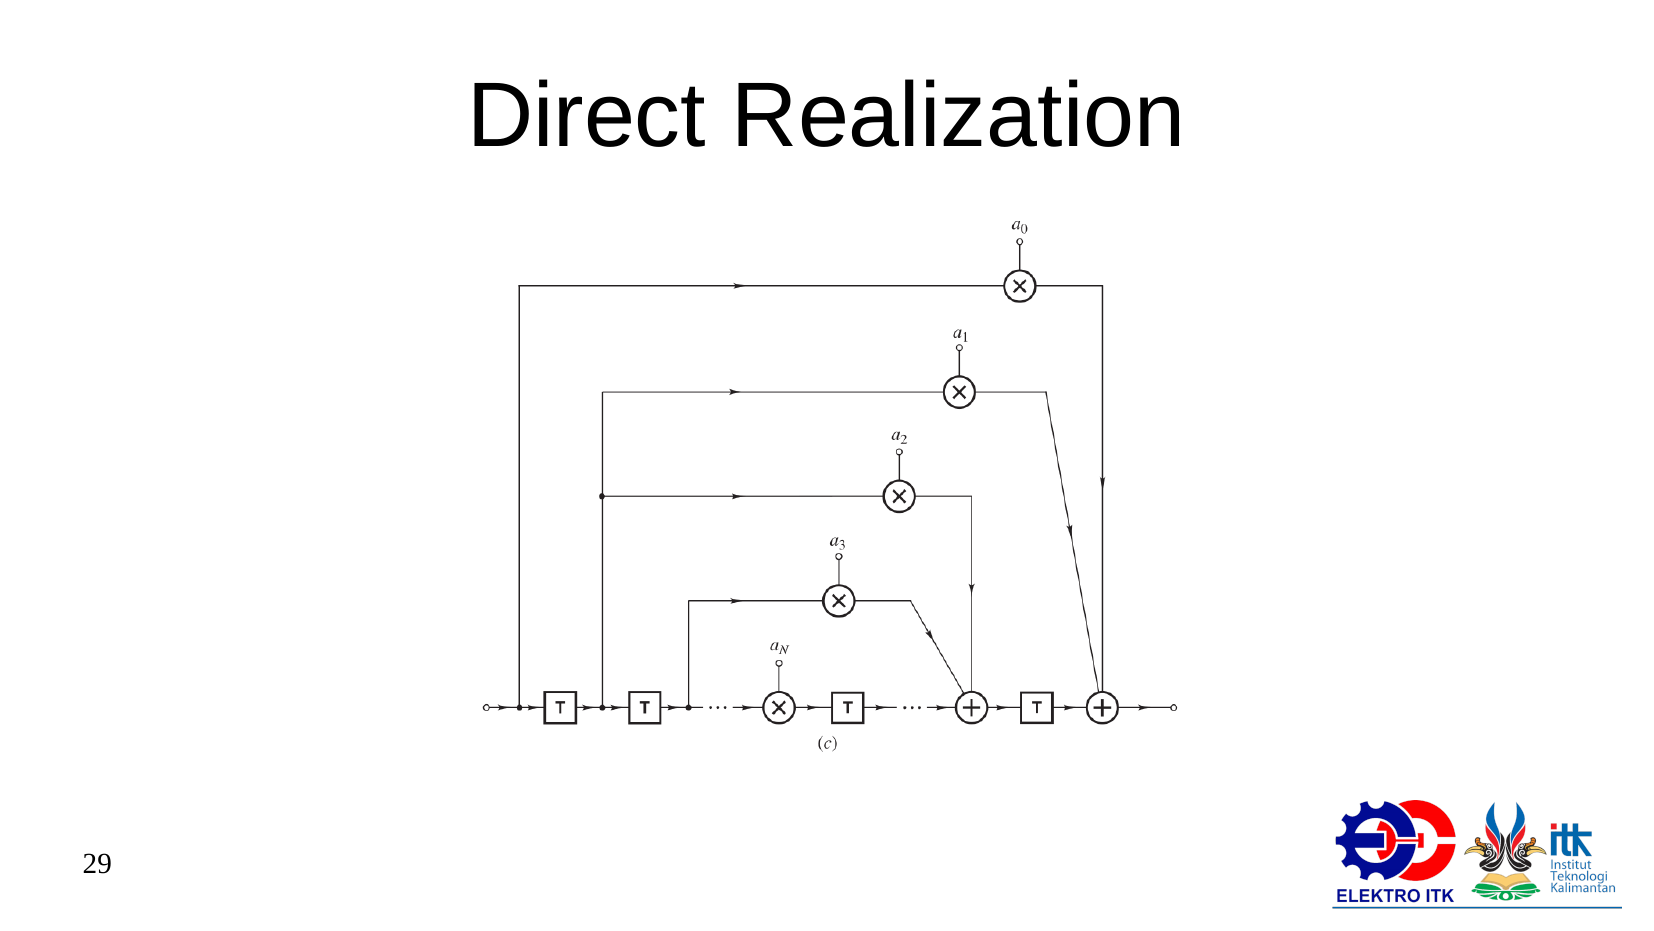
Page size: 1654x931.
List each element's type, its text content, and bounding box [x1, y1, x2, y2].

picture [1332, 800, 1622, 918]
picture [471, 217, 1183, 758]
title Direct Realization [82, 37, 1571, 193]
